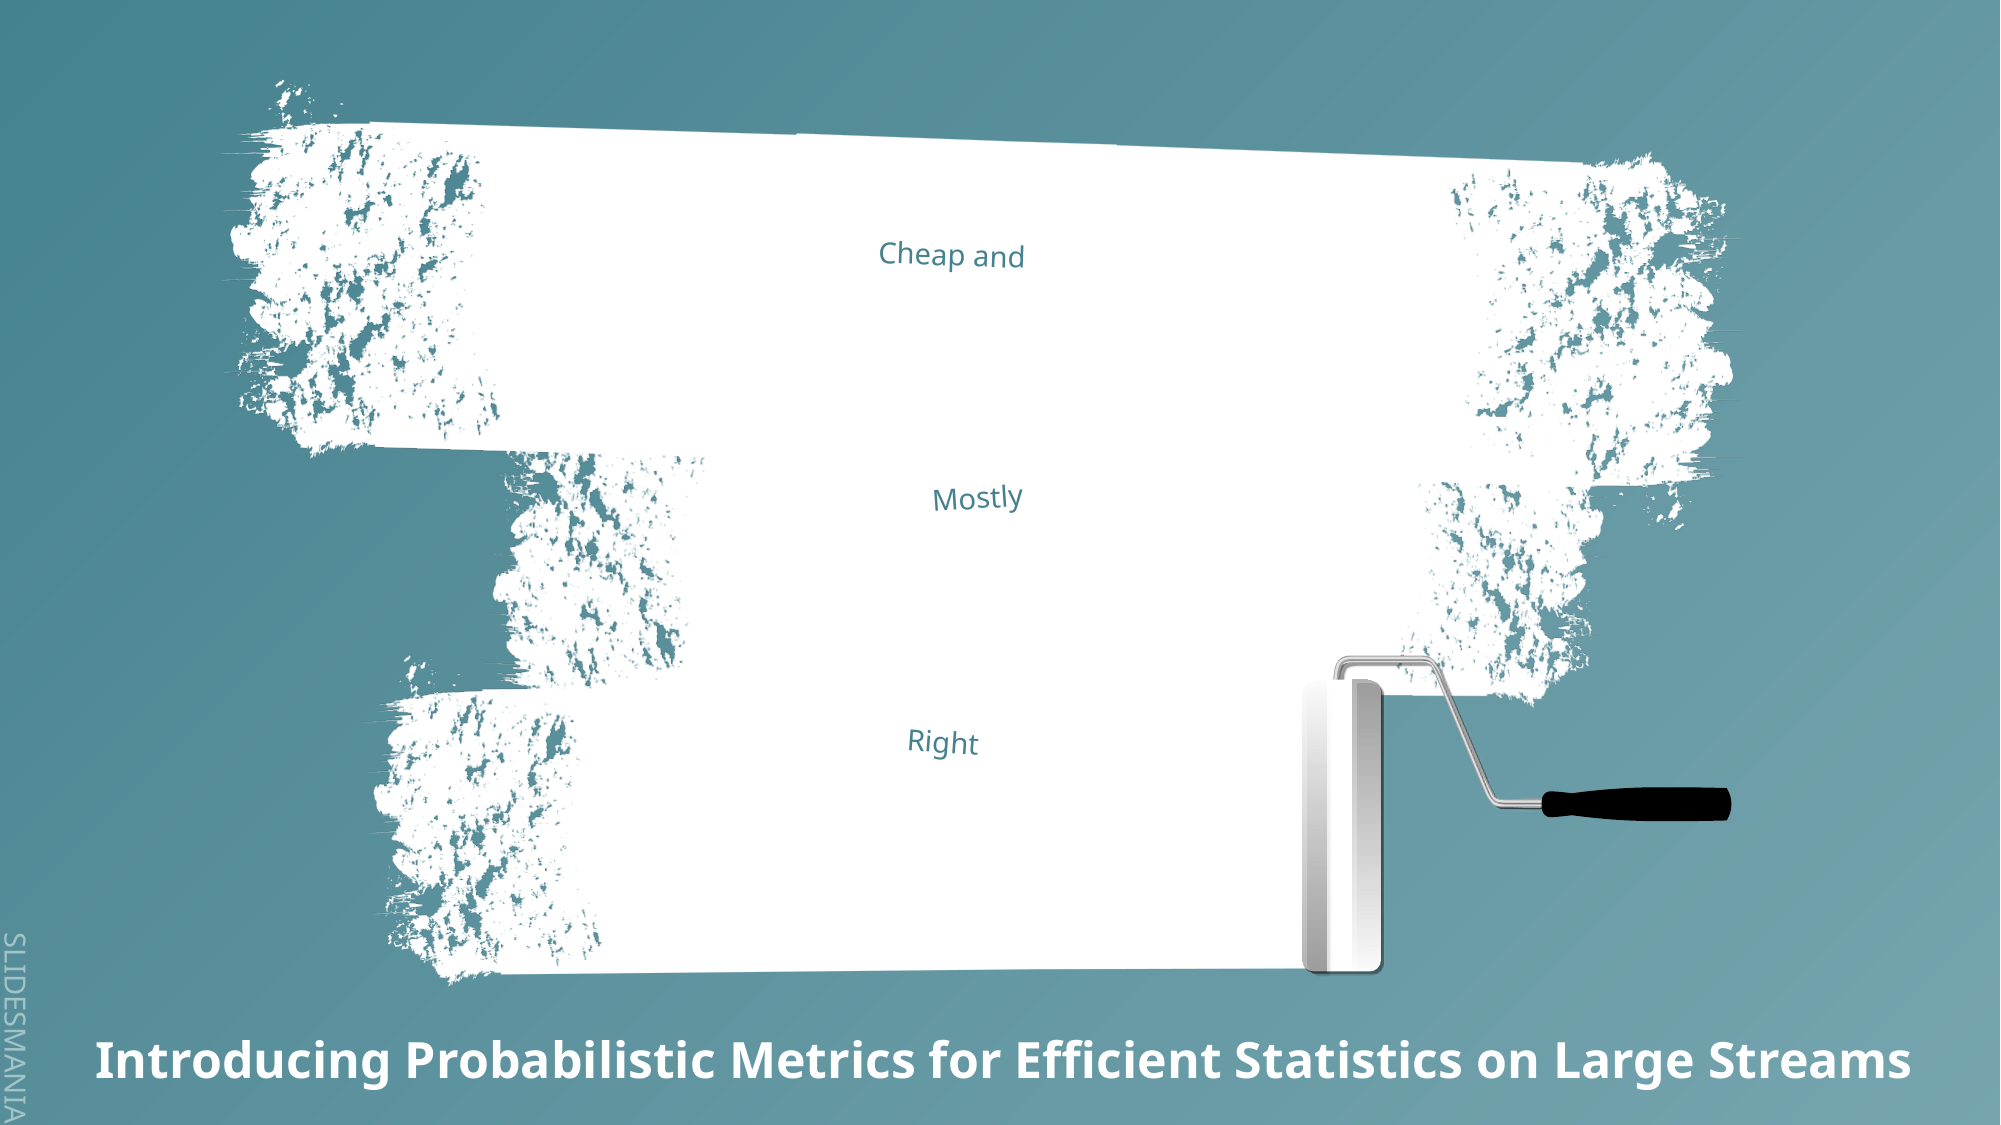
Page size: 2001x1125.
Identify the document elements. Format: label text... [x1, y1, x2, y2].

text_box Right [741, 702, 1138, 885]
text_box Mostly [730, 455, 1232, 645]
picture [219, 79, 1745, 987]
text_box Cheap and [566, 216, 1334, 414]
subtitle Introducing Probabilistic Metrics for Efficient Statistics on Large Streams [70, 1000, 1938, 1118]
